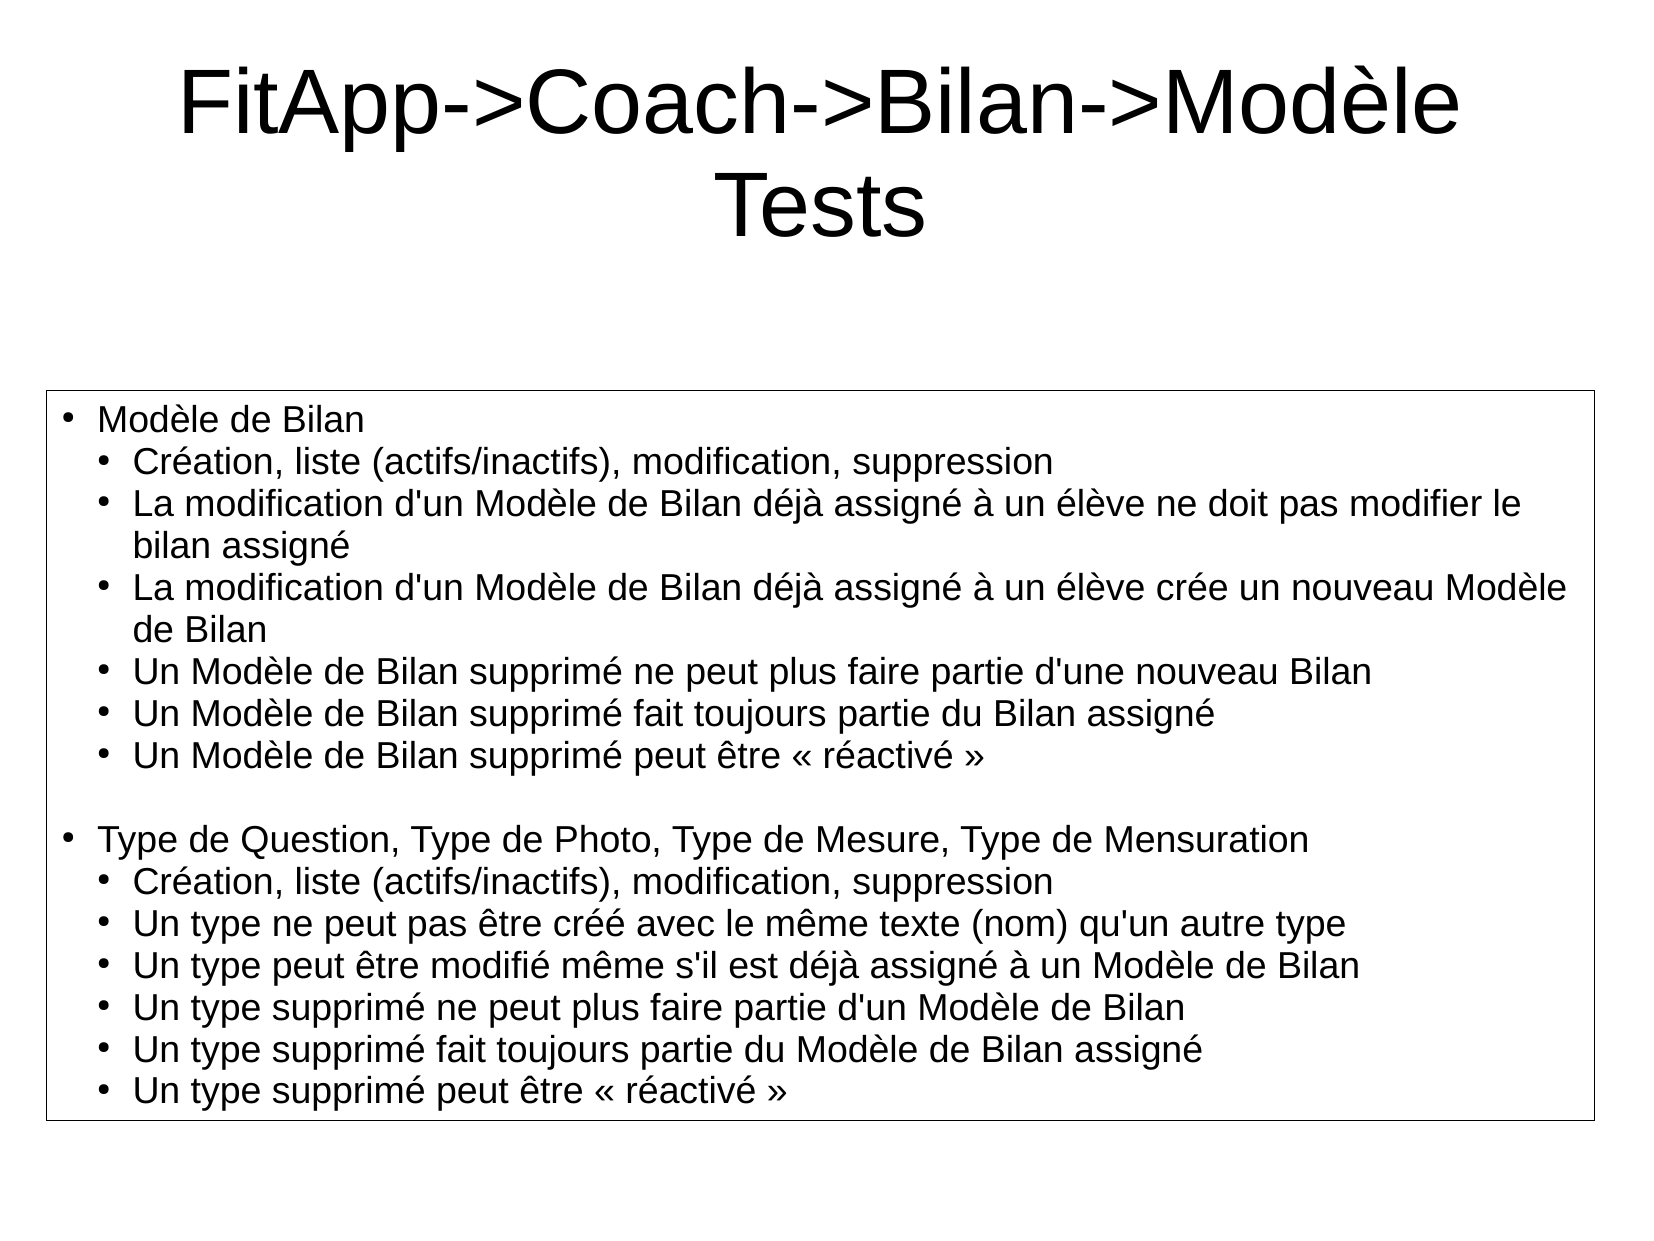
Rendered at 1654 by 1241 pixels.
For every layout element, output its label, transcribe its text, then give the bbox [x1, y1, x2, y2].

title FitApp->Coach->Bilan->Modèle Tests [47, 0, 1595, 307]
text_box Modèle de Bilan Création, liste (actifs/inactifs), modification, suppression La modification d'un Modèle de Bilan déjà assigné à un élève ne doit pas modifier le bilan assigné La modification d'un Modèle de Bilan déjà assigné à un élève crée un nouveau Modèle de Bilan Un Modèle de Bilan supprimé ne peut plus faire partie d'une nouveau Bilan Un Modèle de Bilan supprimé fait toujours partie du Bilan assigné Un Modèle de Bilan supprimé peut être « réactivé » Type de Question, Type de Photo, Type de Mesure, Type de Mensuration Création, liste (actifs/inactifs), modification, suppression Un type ne peut pas être créé avec le même texte (nom) qu'un autre type Un type peut être modifié même s'il est déjà assigné à un Modèle de Bilan Un type supprimé ne peut plus faire partie d'un Modèle de Bilan Un type supprimé fait toujours partie du Modèle de Bilan assigné Un type supprimé peut être « réactivé » [46, 390, 1595, 1121]
